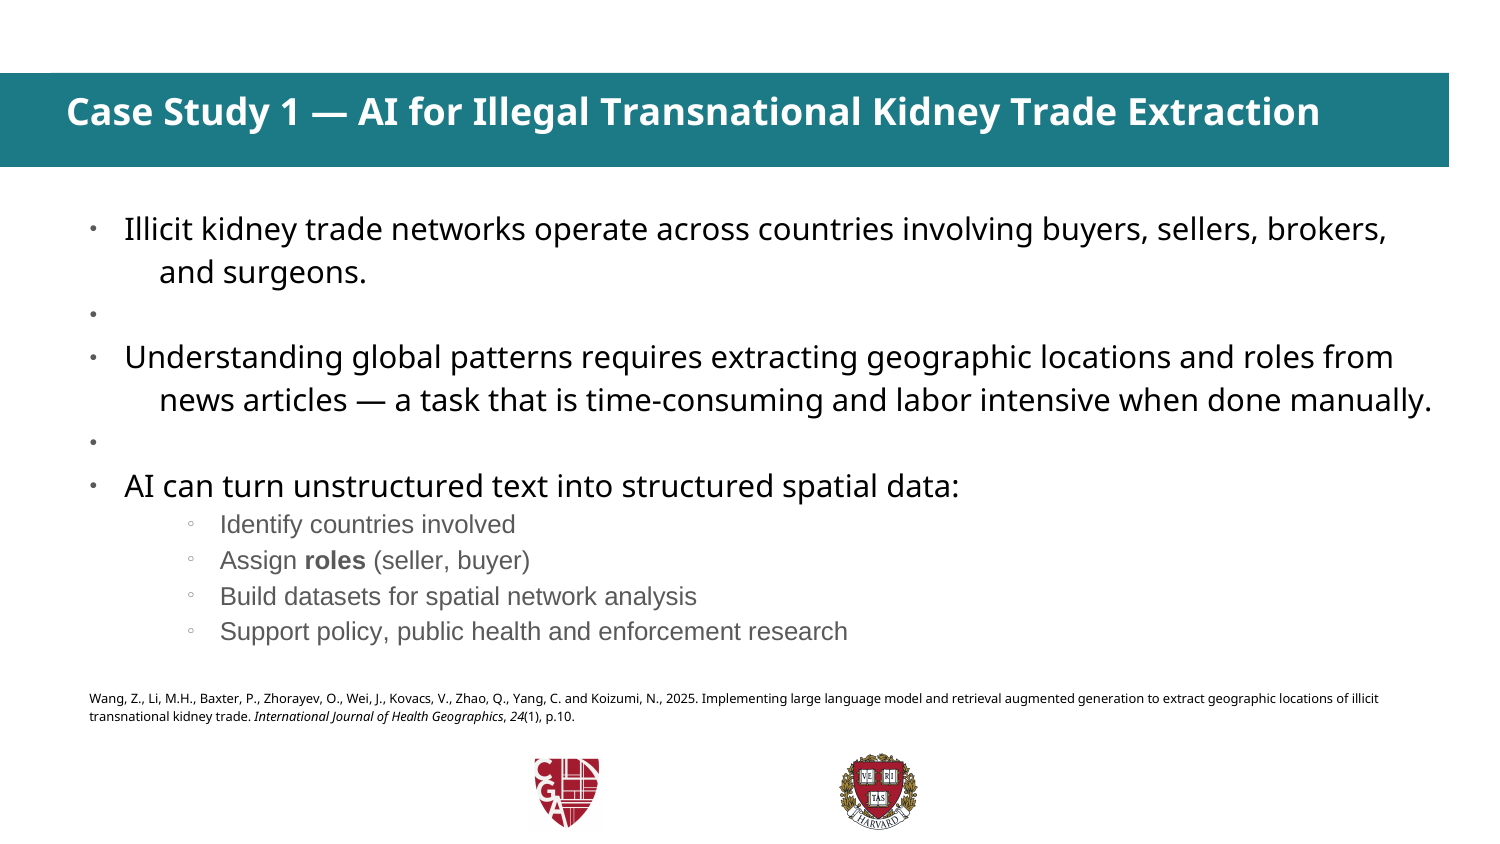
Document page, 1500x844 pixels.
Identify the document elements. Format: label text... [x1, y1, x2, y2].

title Case Study 1 — AI for Illegal Transnational Kidney Trade Extraction [51, 72, 1449, 167]
list Illicit kidney trade networks operate across countries involving buyers, sellers, brokers, and surgeons. Understanding global patterns requires extracting geographic locations and roles from news articles — a task that is time-consuming and labor intensive when done manually. AI can turn unstructured text into structured spatial data: Identify countries involved Assign roles (seller, buyer) Build datasets for spatial network analysis Support policy, public health and enforcement research Wang, Z., Li, M.H., Baxter, P., Zhorayev, O., Wei, J., Kovacs, V., Zhao, Q., Yang, C. and Koizumi, N., 2025. Implementing large language model and retrieval augmented generation to extract geographic locations of illicit transnational kidney trade. International Journal of Health Geographics, 24(1), p.10. [51, 189, 1449, 797]
